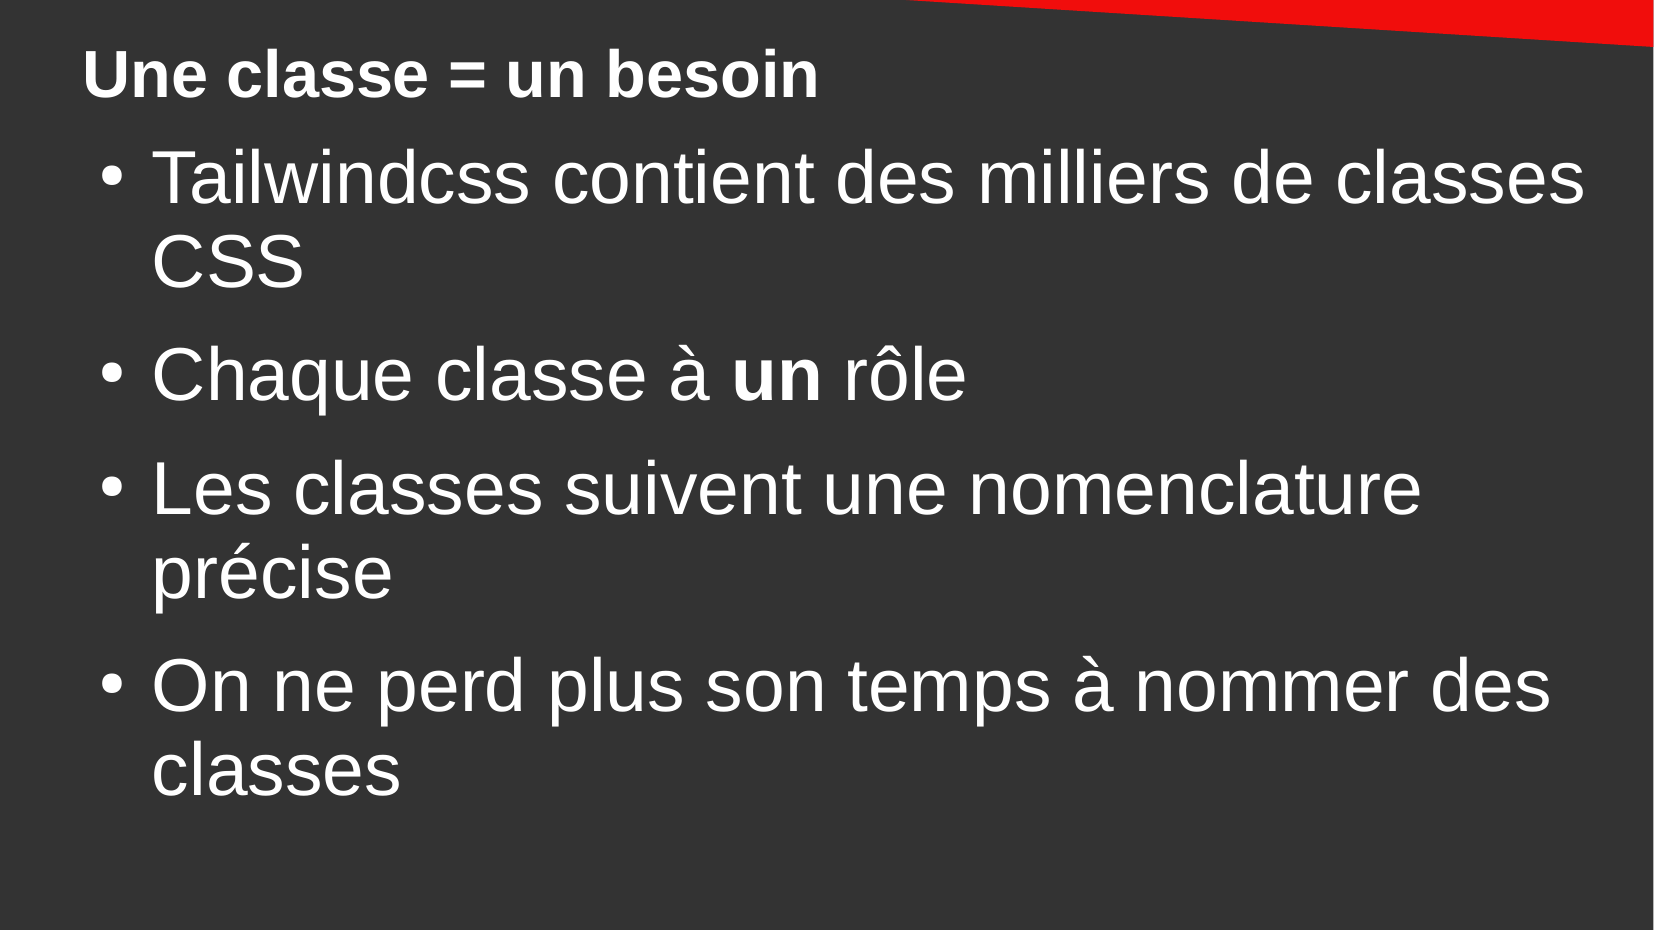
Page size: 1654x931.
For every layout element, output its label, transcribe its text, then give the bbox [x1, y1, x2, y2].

text_box [905, 0, 1654, 47]
title Une classe = un besoin [82, 37, 1571, 114]
list Tailwindcss contient des milliers de classes CSS Chaque classe à un rôle Les classes suivent une nomenclature précise On ne perd plus son temps à nommer des classes [80, 135, 1620, 851]
